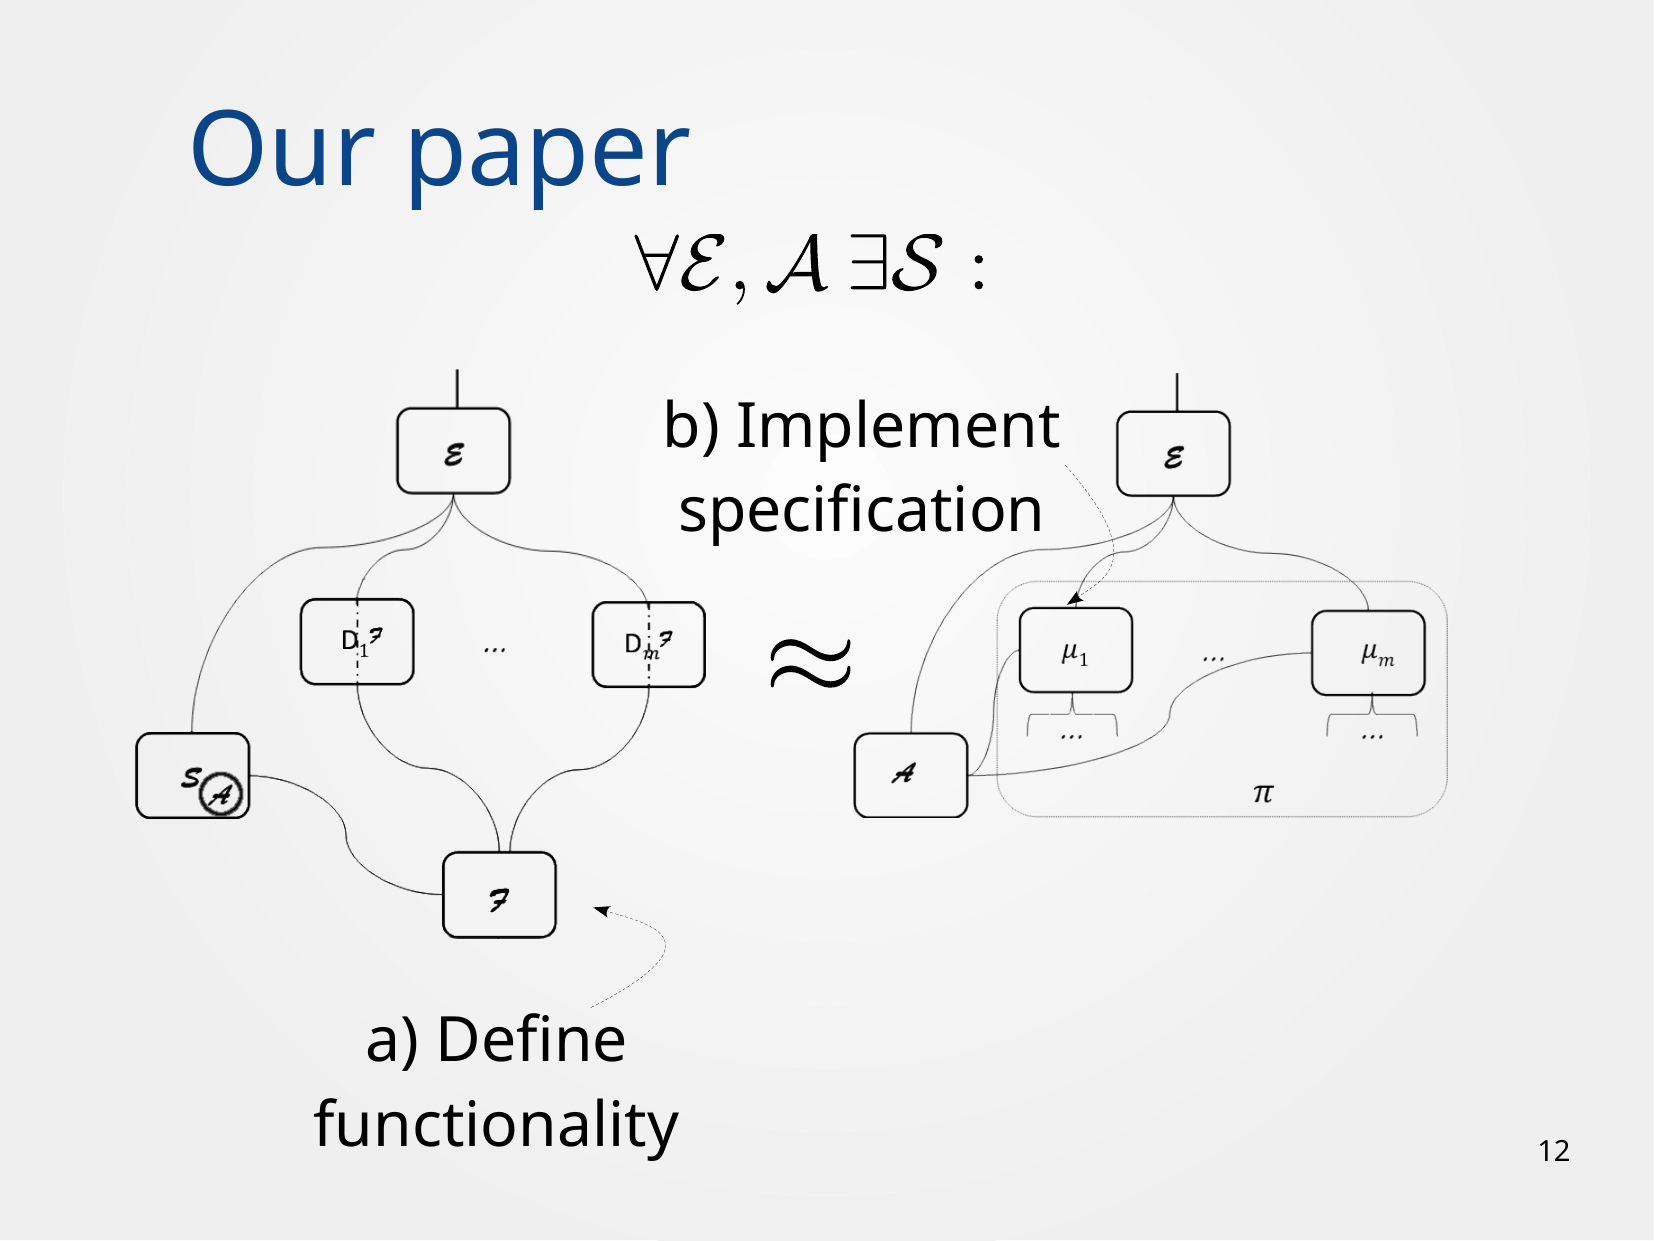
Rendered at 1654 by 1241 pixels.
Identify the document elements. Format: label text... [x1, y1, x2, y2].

title Our paper [187, 70, 1467, 216]
picture [634, 234, 990, 305]
text_box a) Define functionality [298, 987, 722, 1148]
text_box b) Implement specification [648, 372, 1103, 534]
picture [759, 372, 1448, 818]
picture [135, 337, 706, 939]
